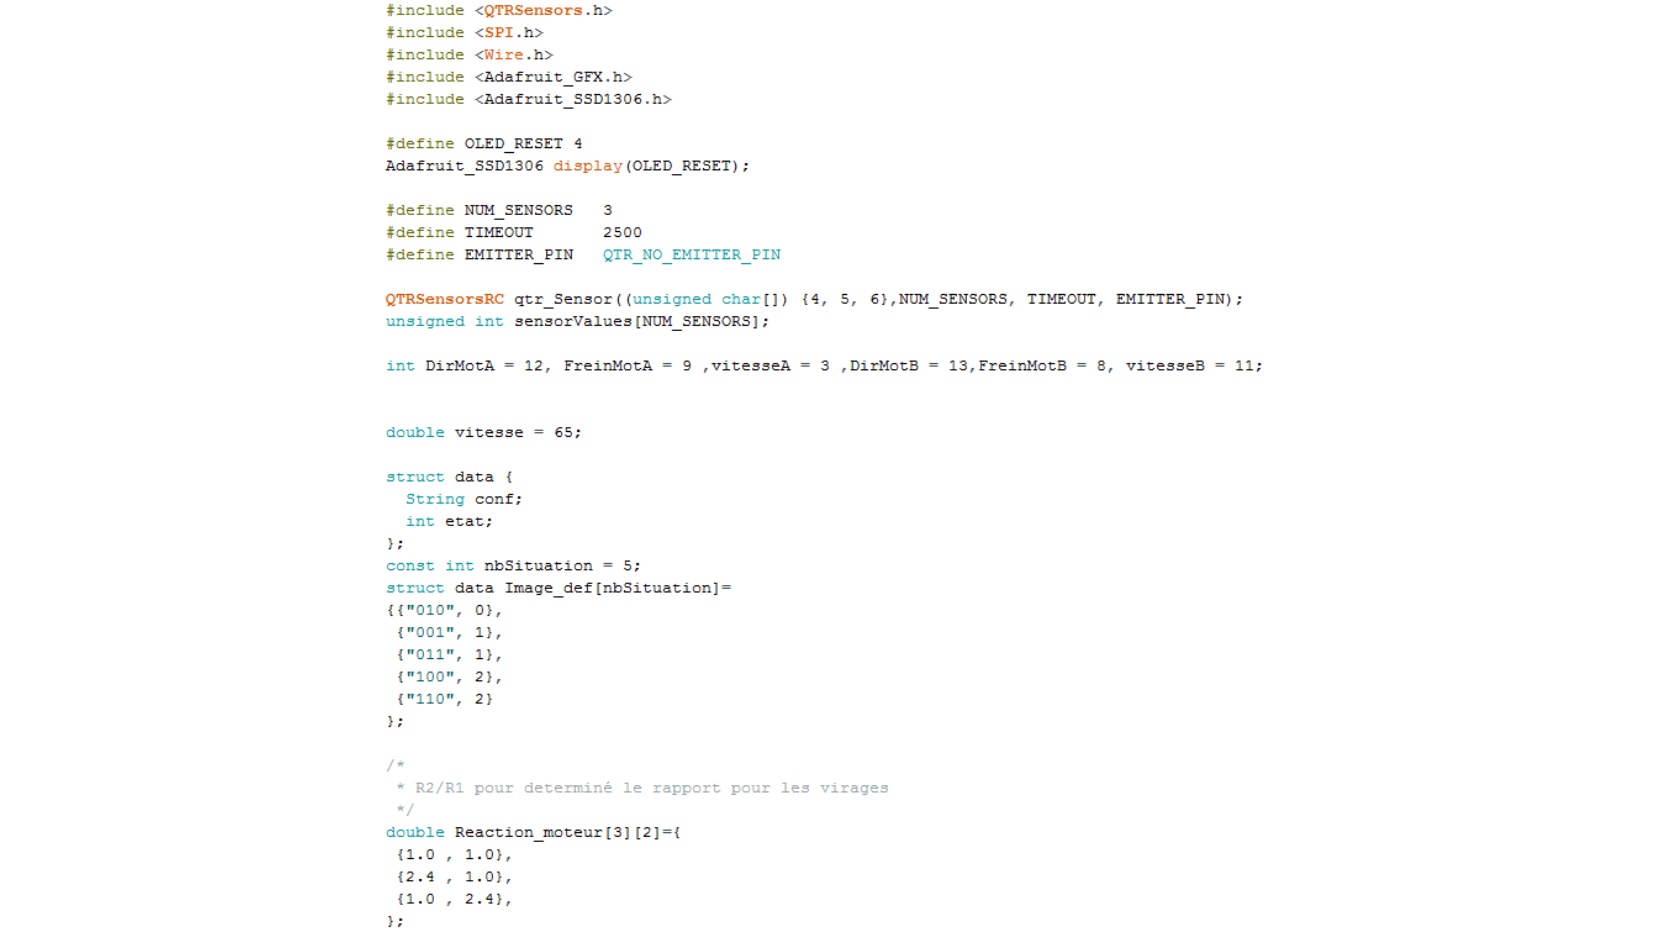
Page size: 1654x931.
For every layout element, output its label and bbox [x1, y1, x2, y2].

picture [376, 0, 1277, 931]
